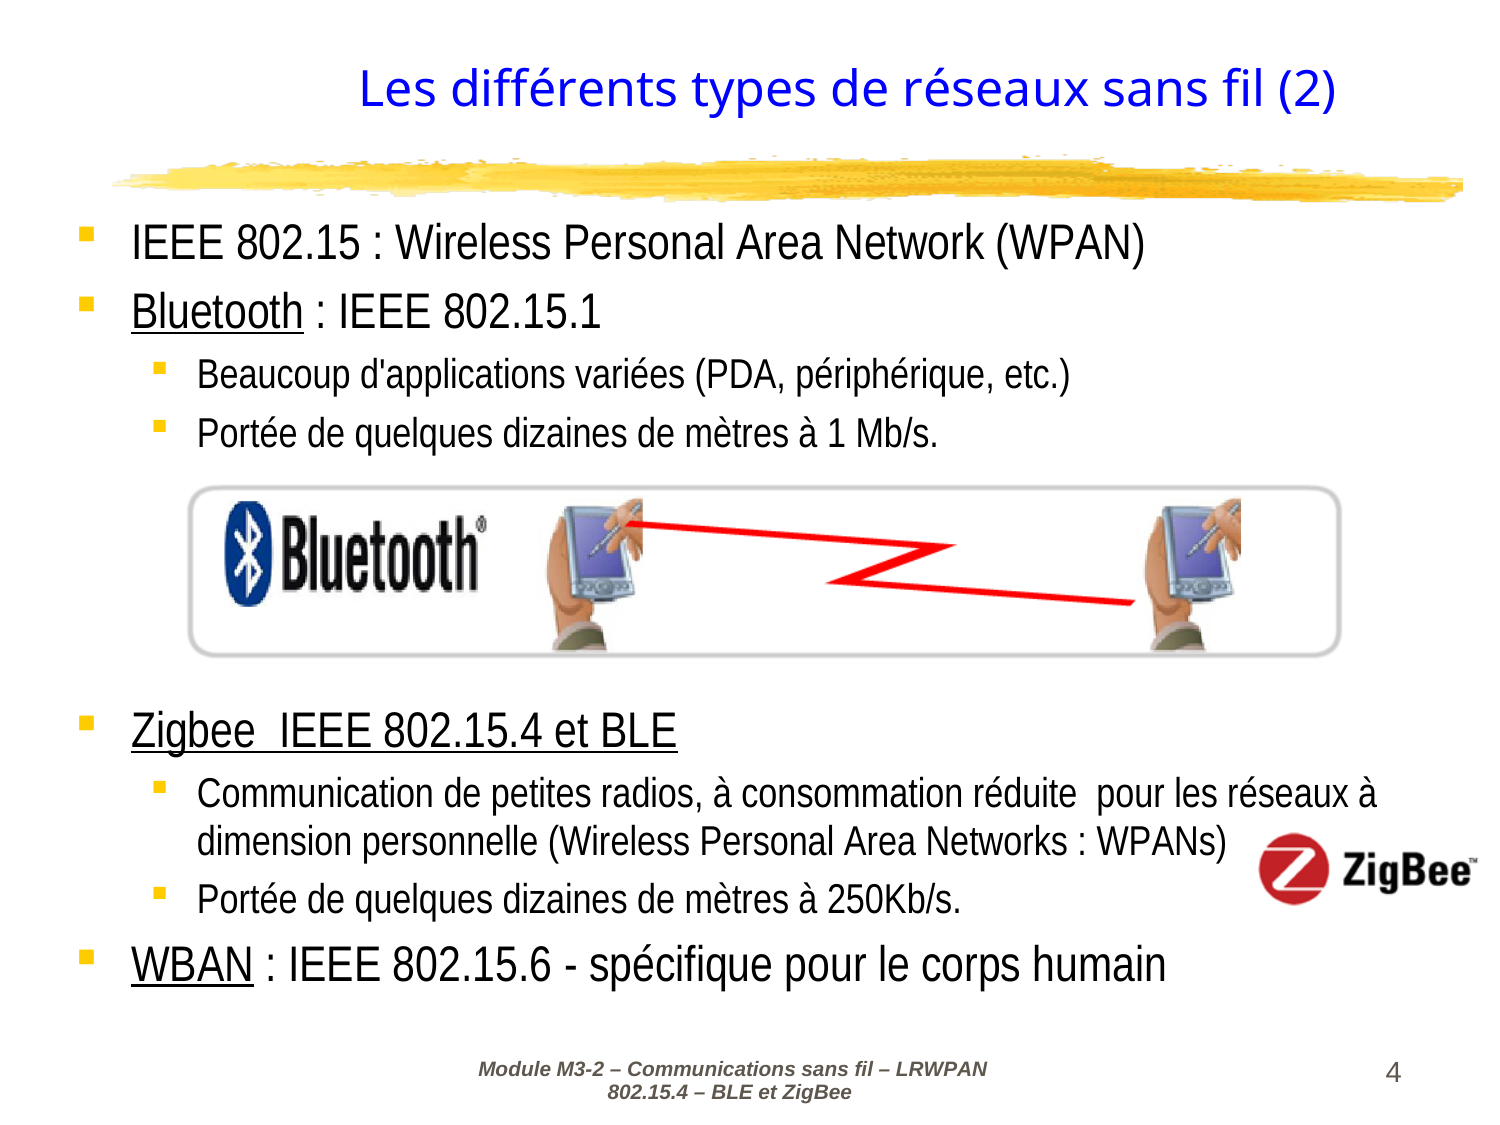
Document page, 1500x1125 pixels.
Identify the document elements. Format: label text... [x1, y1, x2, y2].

picture [1257, 830, 1480, 906]
title Les différents types de réseaux sans fil (2) [62, 37, 1338, 138]
list IEEE 802.15 : Wireless Personal Area Network (WPAN) Bluetooth : IEEE 802.15.1 Beaucoup d'applications variées (PDA, périphérique, etc.) Portée de quelques dizaines de mètres à 1 Mb/s. Zigbee IEEE 802.15.4 et BLE Communication de petites radios, à consommation réduite pour les réseaux à dimension personnelle (Wireless Personal Area Networks : WPANs) Portée de quelques dizaines de mètres à 250Kb/s. WBAN : IEEE 802.15.6 - spécifique pour le corps humain [74, 212, 1417, 1026]
picture [181, 483, 1349, 668]
picture [112, 149, 1463, 213]
